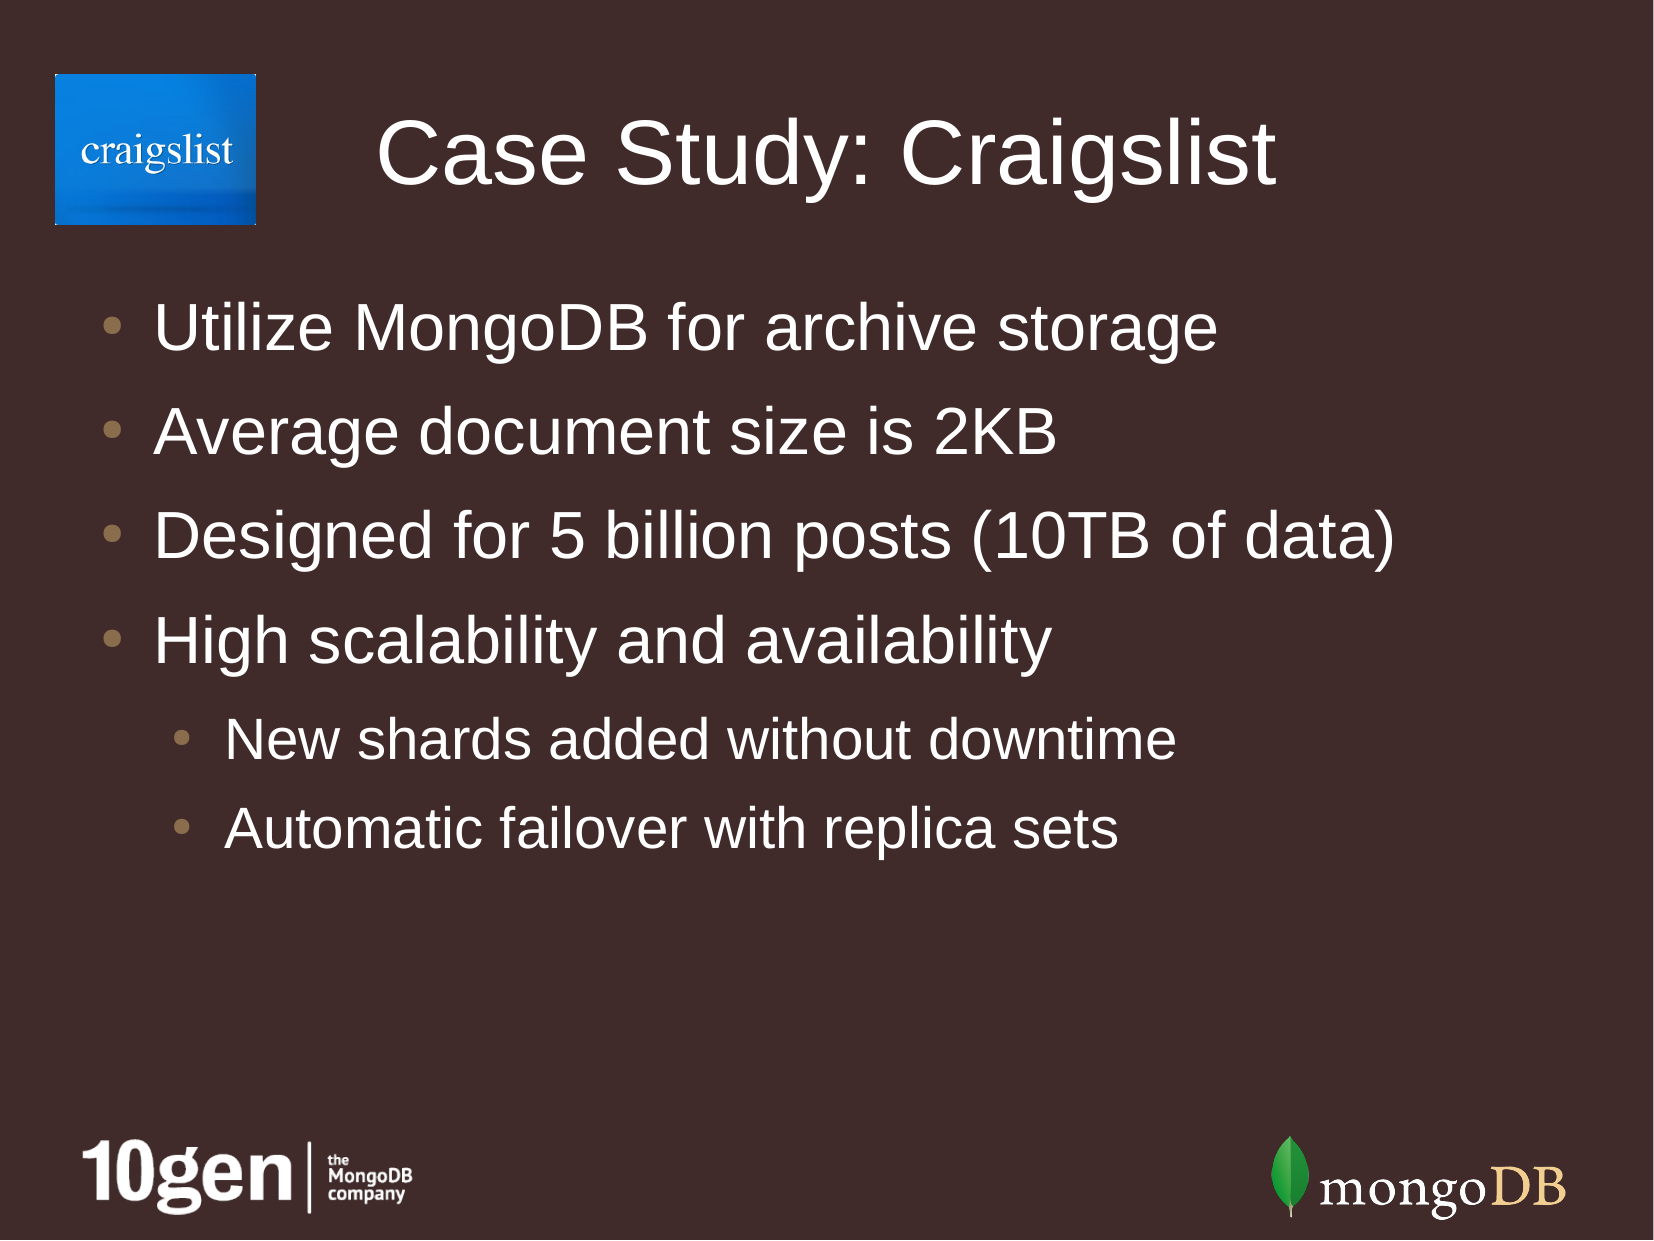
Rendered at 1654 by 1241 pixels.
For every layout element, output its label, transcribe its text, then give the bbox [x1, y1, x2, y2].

picture [1260, 1124, 1576, 1230]
picture [82, 1139, 413, 1215]
title Case Study: Craigslist [82, 49, 1571, 257]
picture [55, 74, 256, 226]
list Utilize MongoDB for archive storage Average document size is 2KB Designed for 5 billion posts (10TB of data) High scalability and availability New shards added without downtime Automatic failover with replica sets [82, 290, 1571, 1010]
